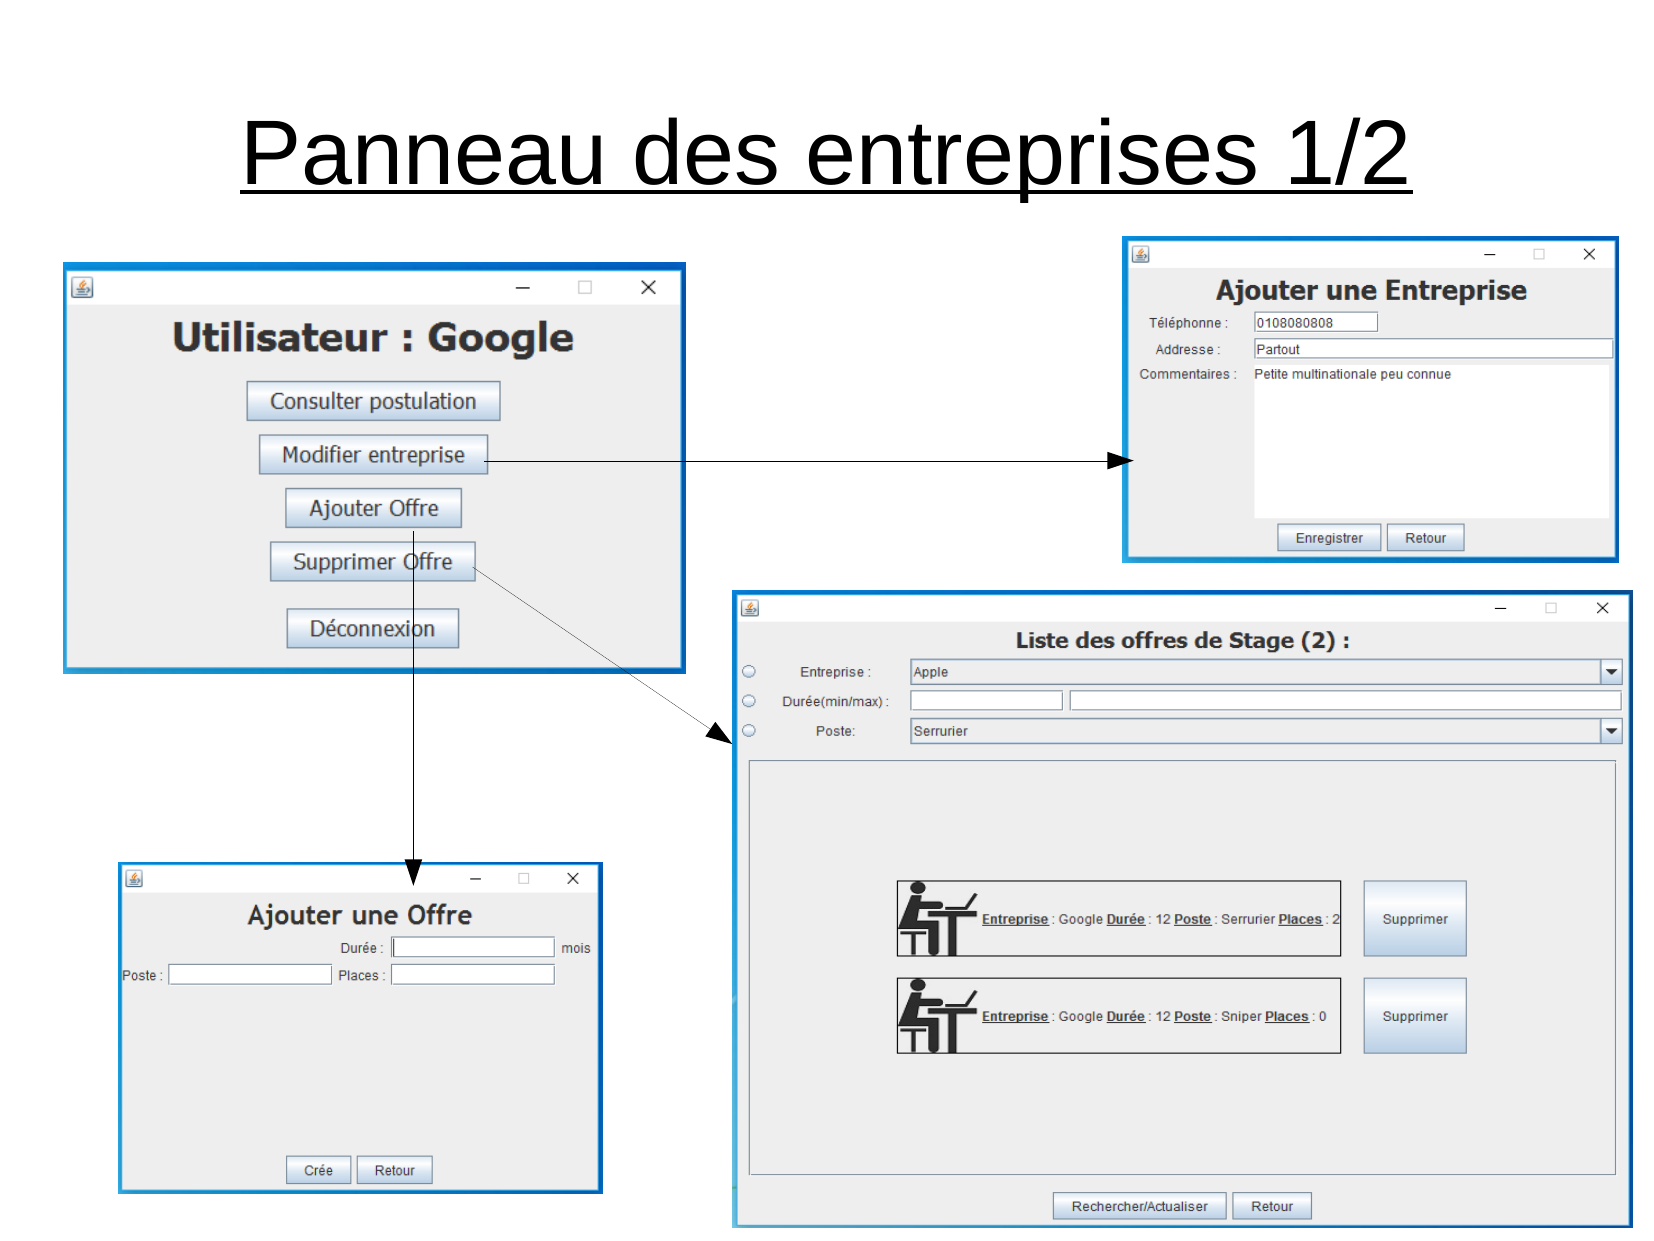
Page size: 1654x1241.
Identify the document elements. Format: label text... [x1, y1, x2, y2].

picture [732, 590, 1633, 1228]
picture [1122, 236, 1619, 563]
title Panneau des entreprises 1/2 [82, 49, 1571, 257]
picture [118, 862, 603, 1194]
picture [63, 262, 686, 674]
